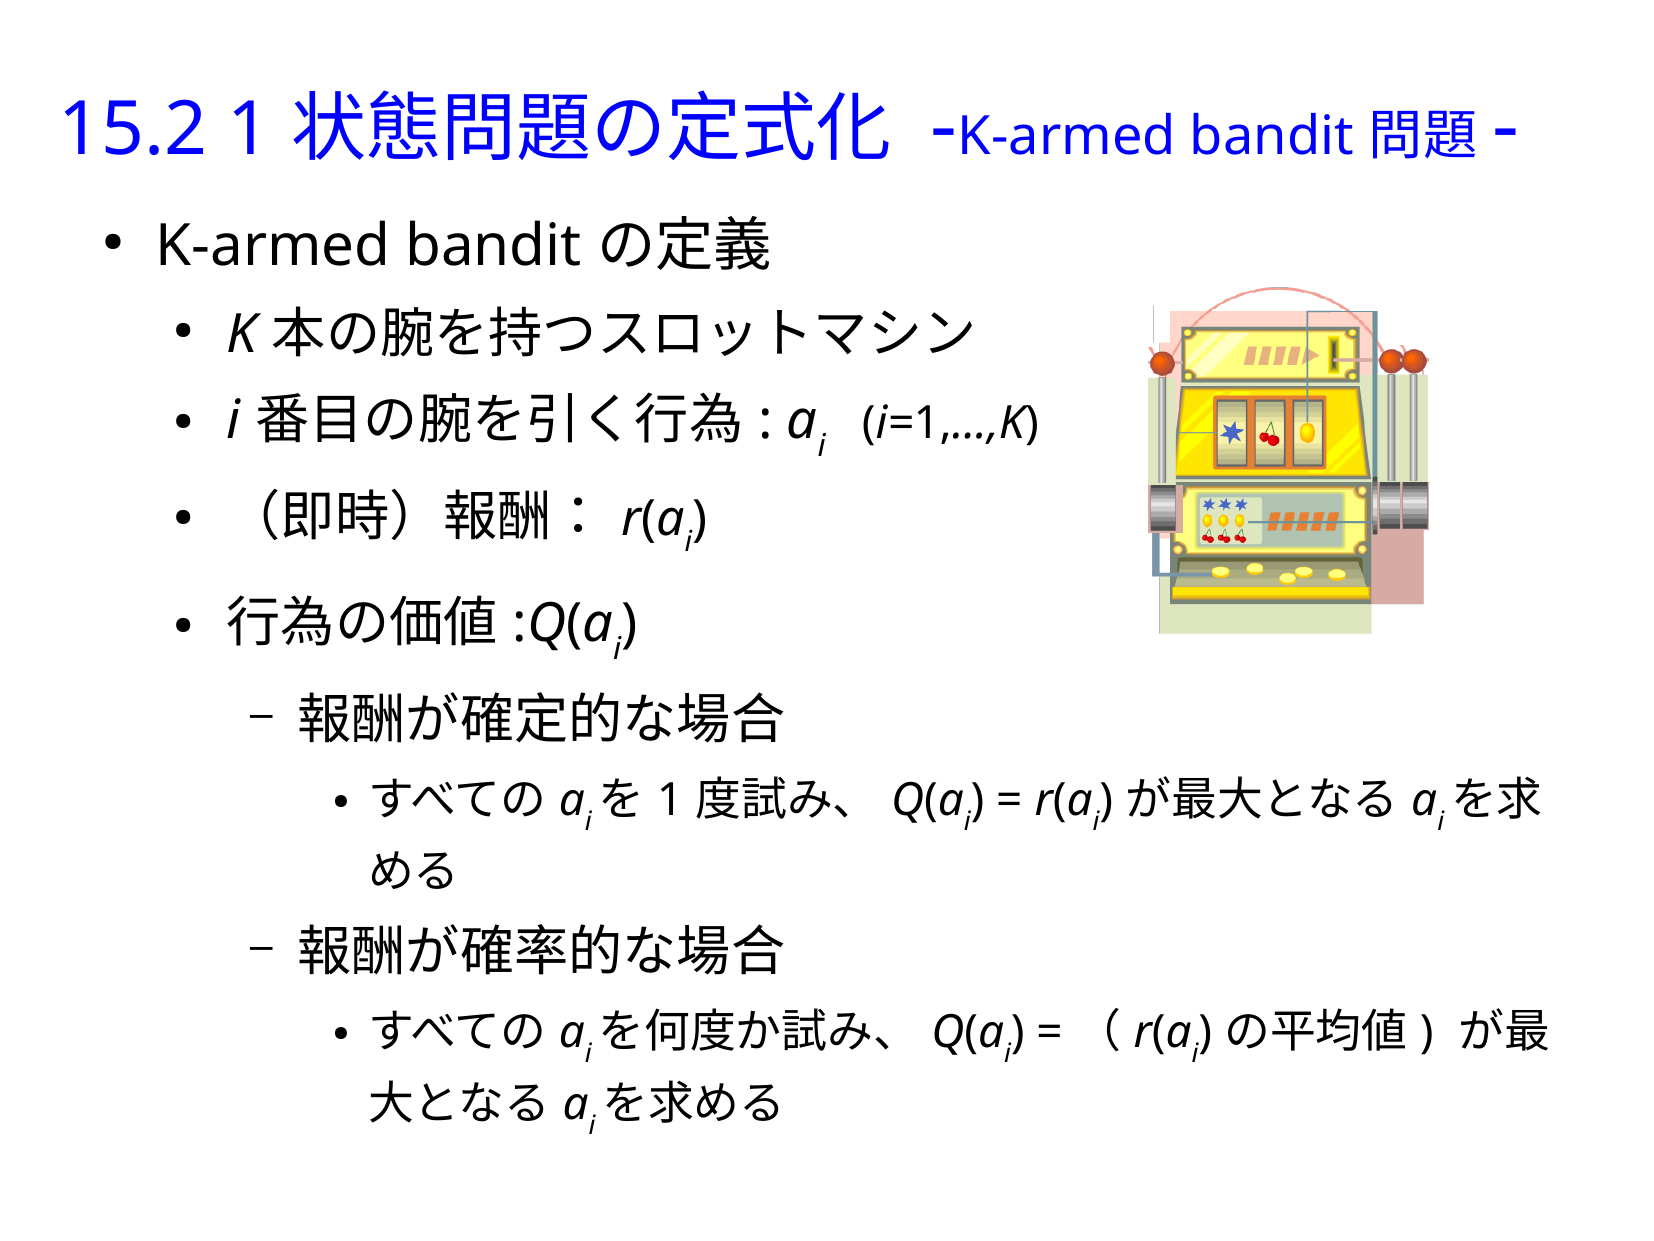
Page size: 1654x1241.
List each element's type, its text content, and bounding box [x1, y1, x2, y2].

title 15.2 1状態問題の定式化 -K-armed bandit問題- [59, 35, 1625, 210]
list K-armed banditの定義 K本の腕を持つスロットマシン i番目の腕を引く行為: ai (i=1,...,K) （即時）報酬：r(ai) 行為の価値:Q(ai) 報酬が確定的な場合 すべてのaiを1度試み、Q(ai) = r(ai)が最大となるaiを求める 報酬が確率的な場合 すべてのaiを何度か試み、Q(ai) =（r(ai)の平均値) が最大となるaiを求める [84, 203, 1565, 1164]
picture [1147, 282, 1429, 638]
